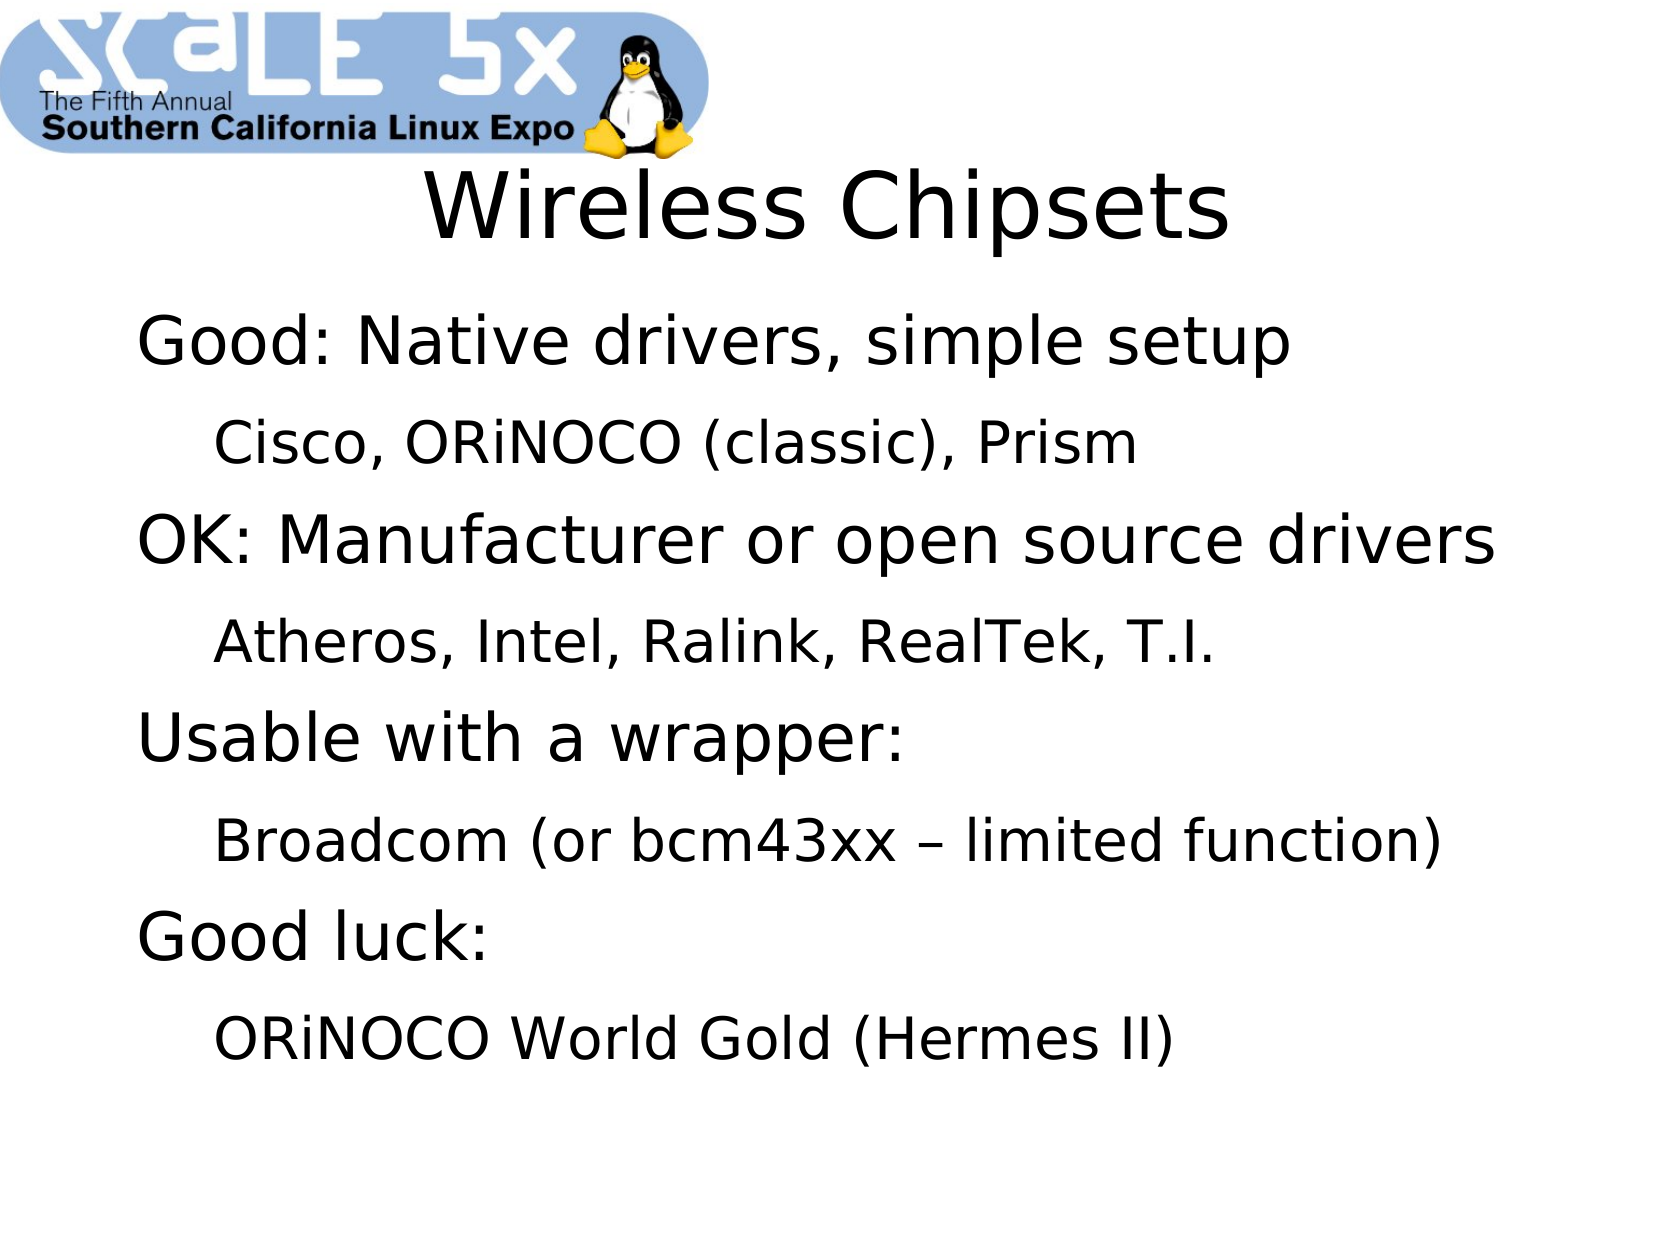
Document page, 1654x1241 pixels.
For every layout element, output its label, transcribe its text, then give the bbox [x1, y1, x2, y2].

list Good: Native drivers, simple setup Cisco, ORiNOCO (classic), Prism OK: Manufacturer or open source drivers Atheros, Intel, Ralink, RealTek, T.I. Usable with a wrapper: Broadcom (or bcm43xx – limited function) Good luck: ORiNOCO World Gold (Hermes II) [118, 302, 1531, 1220]
title Wireless Chipsets [121, 102, 1533, 311]
picture [0, 3, 709, 159]
